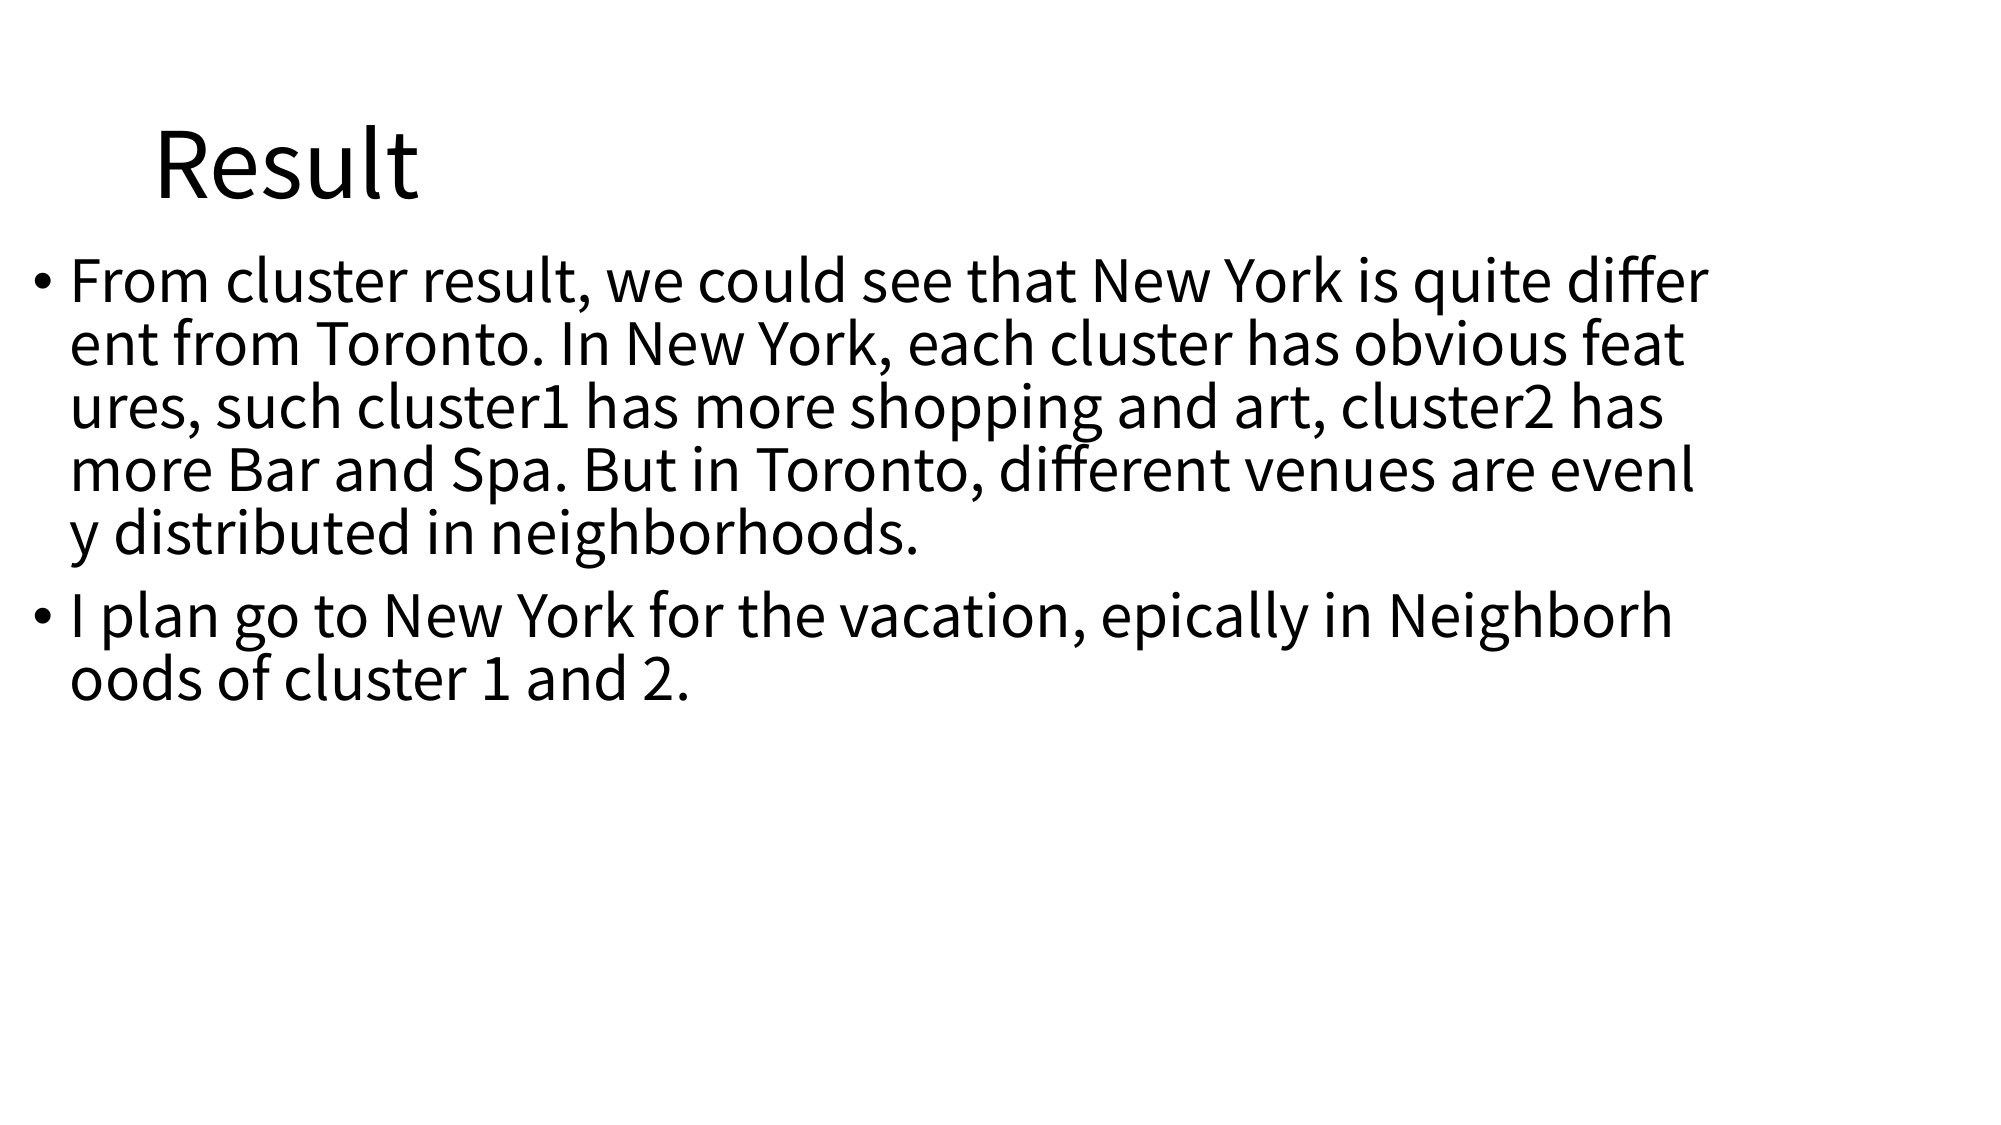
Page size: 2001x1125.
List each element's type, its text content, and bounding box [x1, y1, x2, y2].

title Result [137, 59, 1863, 278]
list From cluster result, we could see that New York is quite different from Toronto. In New York, each cluster has obvious features, such cluster1 has more shopping and art, cluster2 has more Bar and Spa. But in Toronto, different venues are evenly distributed in neighborhoods. I plan go to New York for the vacation, epically in Neighborhoods of cluster 1 and 2. [17, 245, 1725, 1114]
